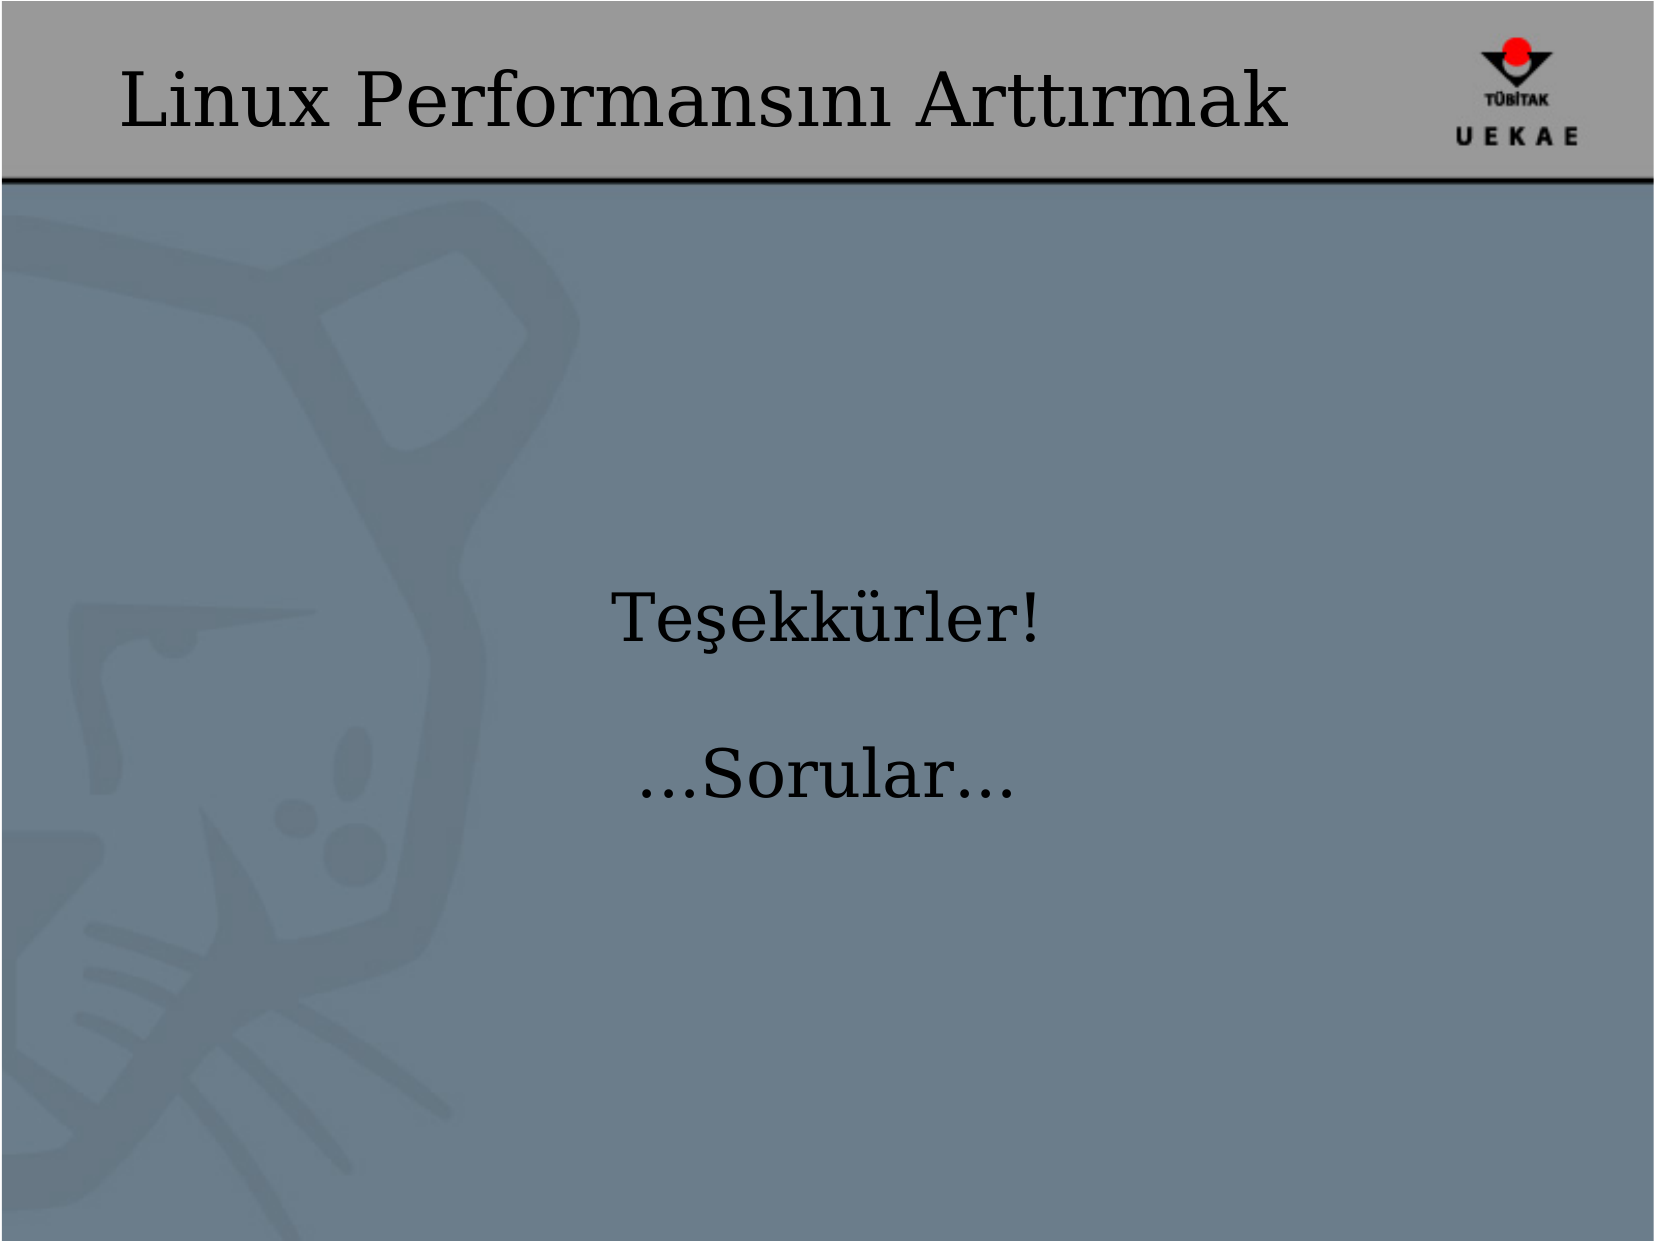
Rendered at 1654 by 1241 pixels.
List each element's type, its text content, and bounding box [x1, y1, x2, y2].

picture [1, 1, 1654, 1241]
title Linux Performansını Arttırmak [0, 0, 1410, 204]
subtitle Teşekkürler! ...Sorular... [121, 344, 1534, 1127]
